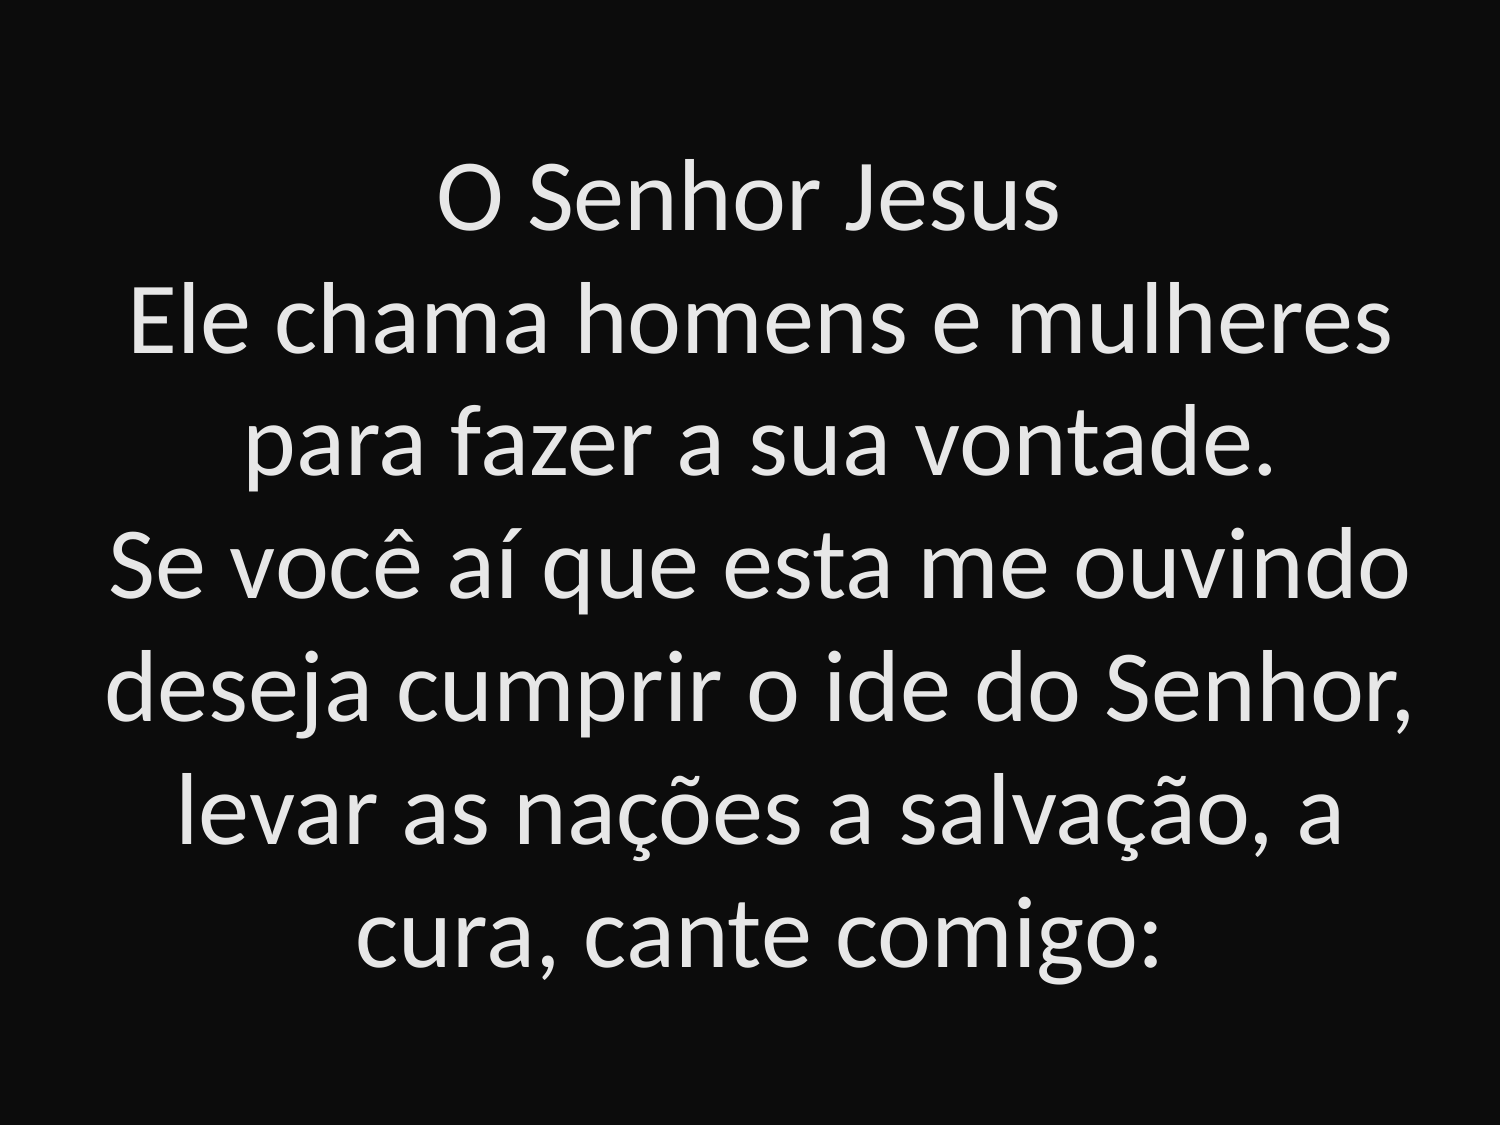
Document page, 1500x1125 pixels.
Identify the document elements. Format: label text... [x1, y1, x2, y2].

title O Senhor Jesus Ele chama homens e mulheres para fazer a sua vontade. Se você aí que esta me ouvindo deseja cumprir o ide do Senhor, levar as nações a salvação, a cura, cante comigo: [75, 45, 1447, 1071]
